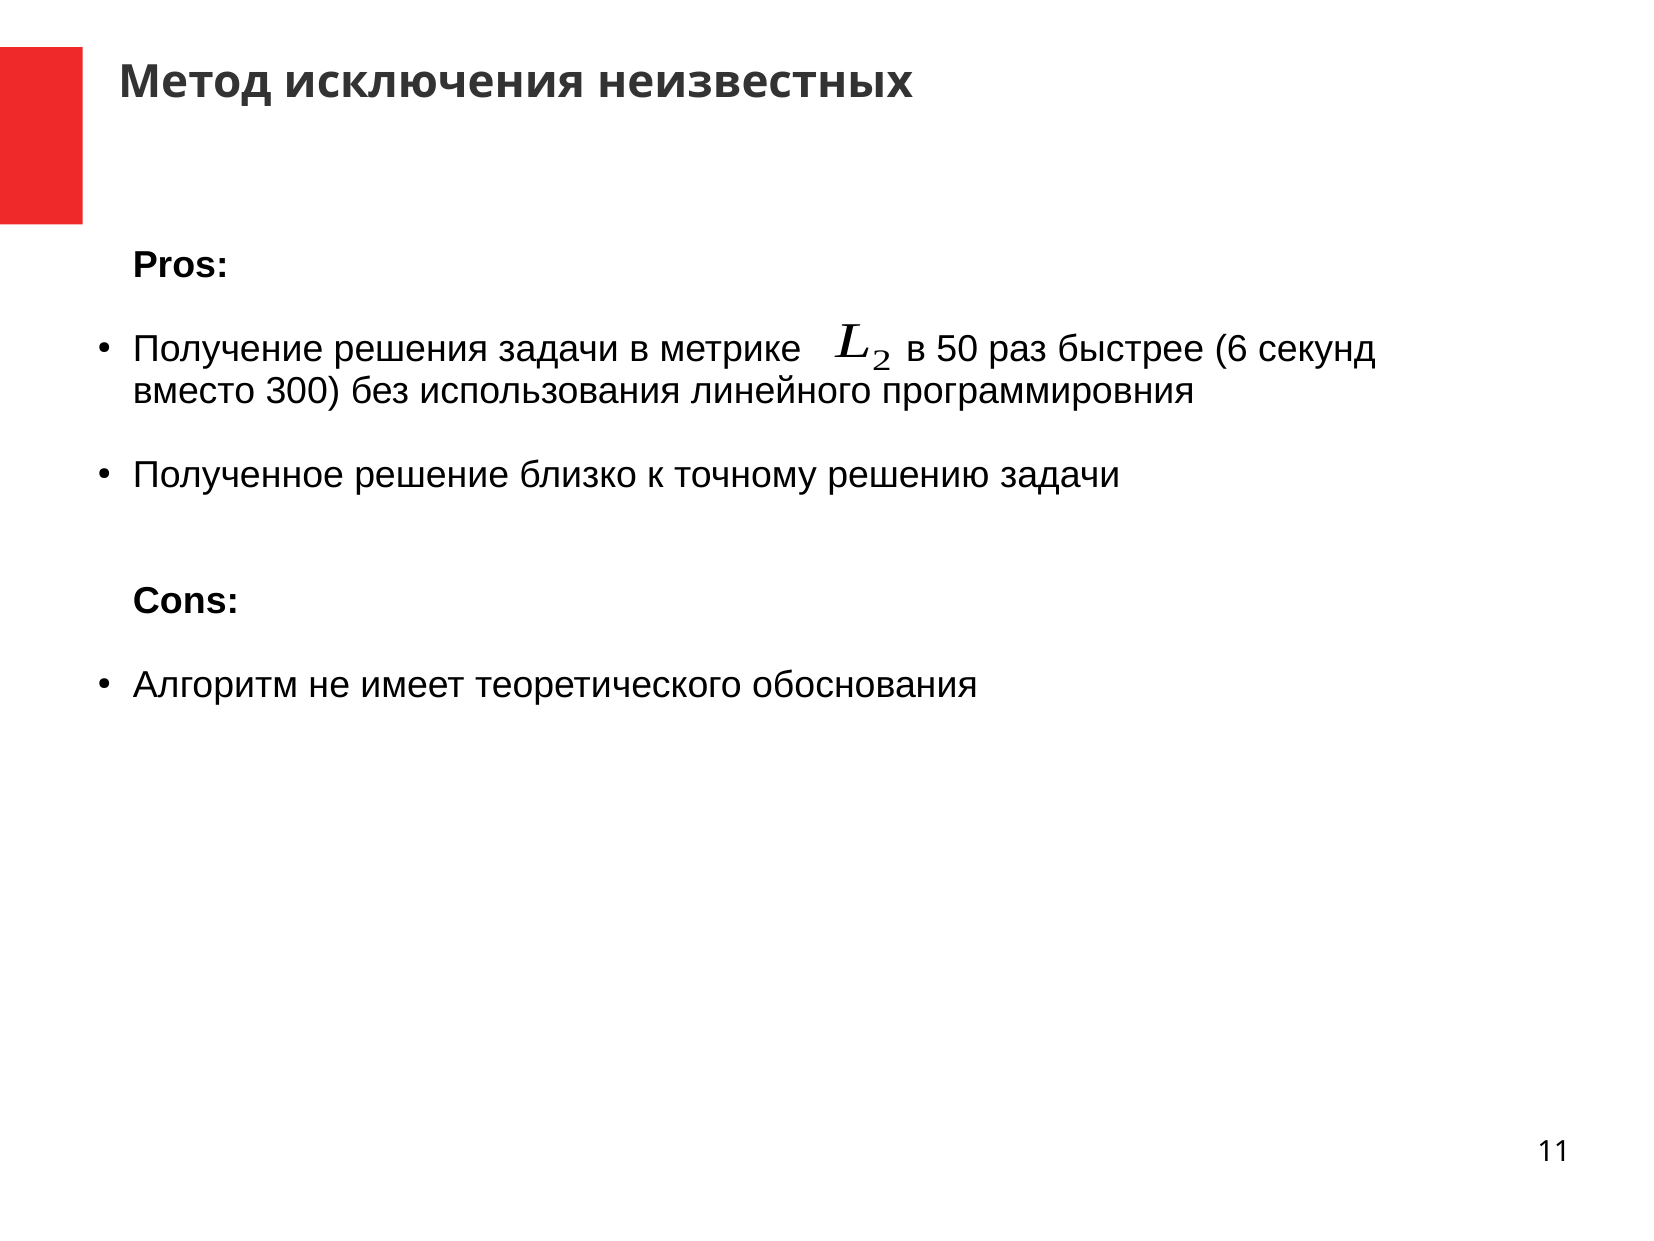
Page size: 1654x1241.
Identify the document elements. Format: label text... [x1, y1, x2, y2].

text_box Pros: Получение решения задачи в метрике в 50 раз быстрее (6 секунд вместо 300) без использования линейного программировния Полученное решение близко к точному решению задачи Cons: Алгоритм не имеет теоретического обоснования [82, 236, 1501, 713]
chart [814, 314, 908, 378]
title Метод исключения неизвестных [118, 0, 1571, 184]
